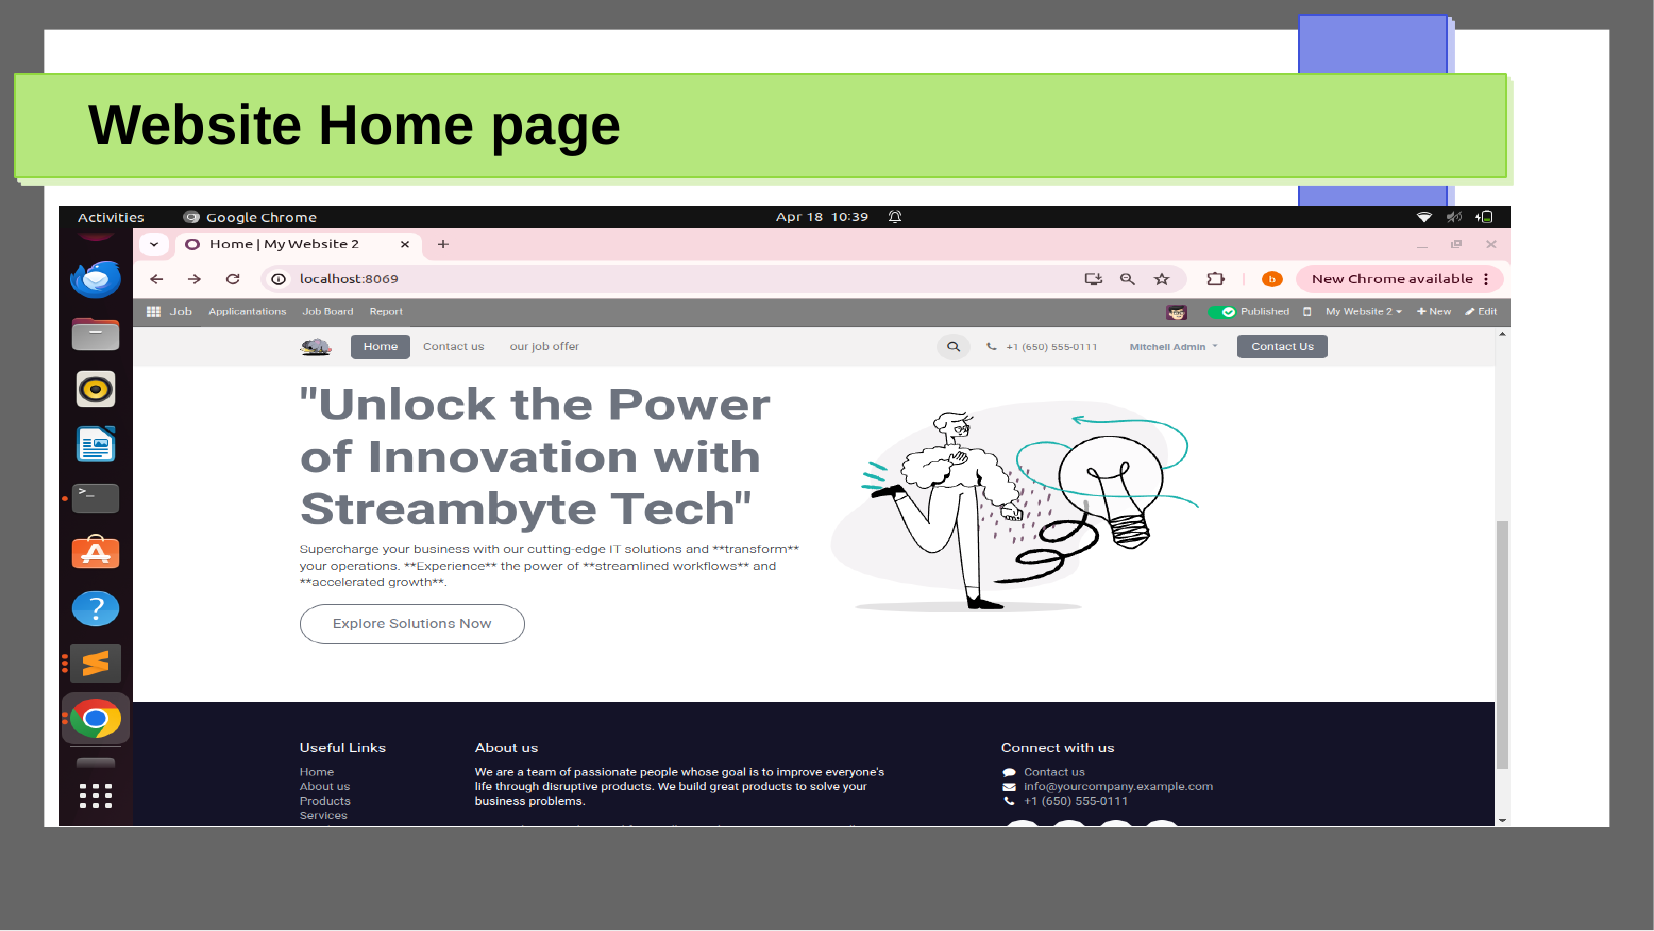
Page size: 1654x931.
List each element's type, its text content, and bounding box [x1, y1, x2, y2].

picture [59, 206, 1511, 827]
title Website Home page [88, 73, 1506, 178]
